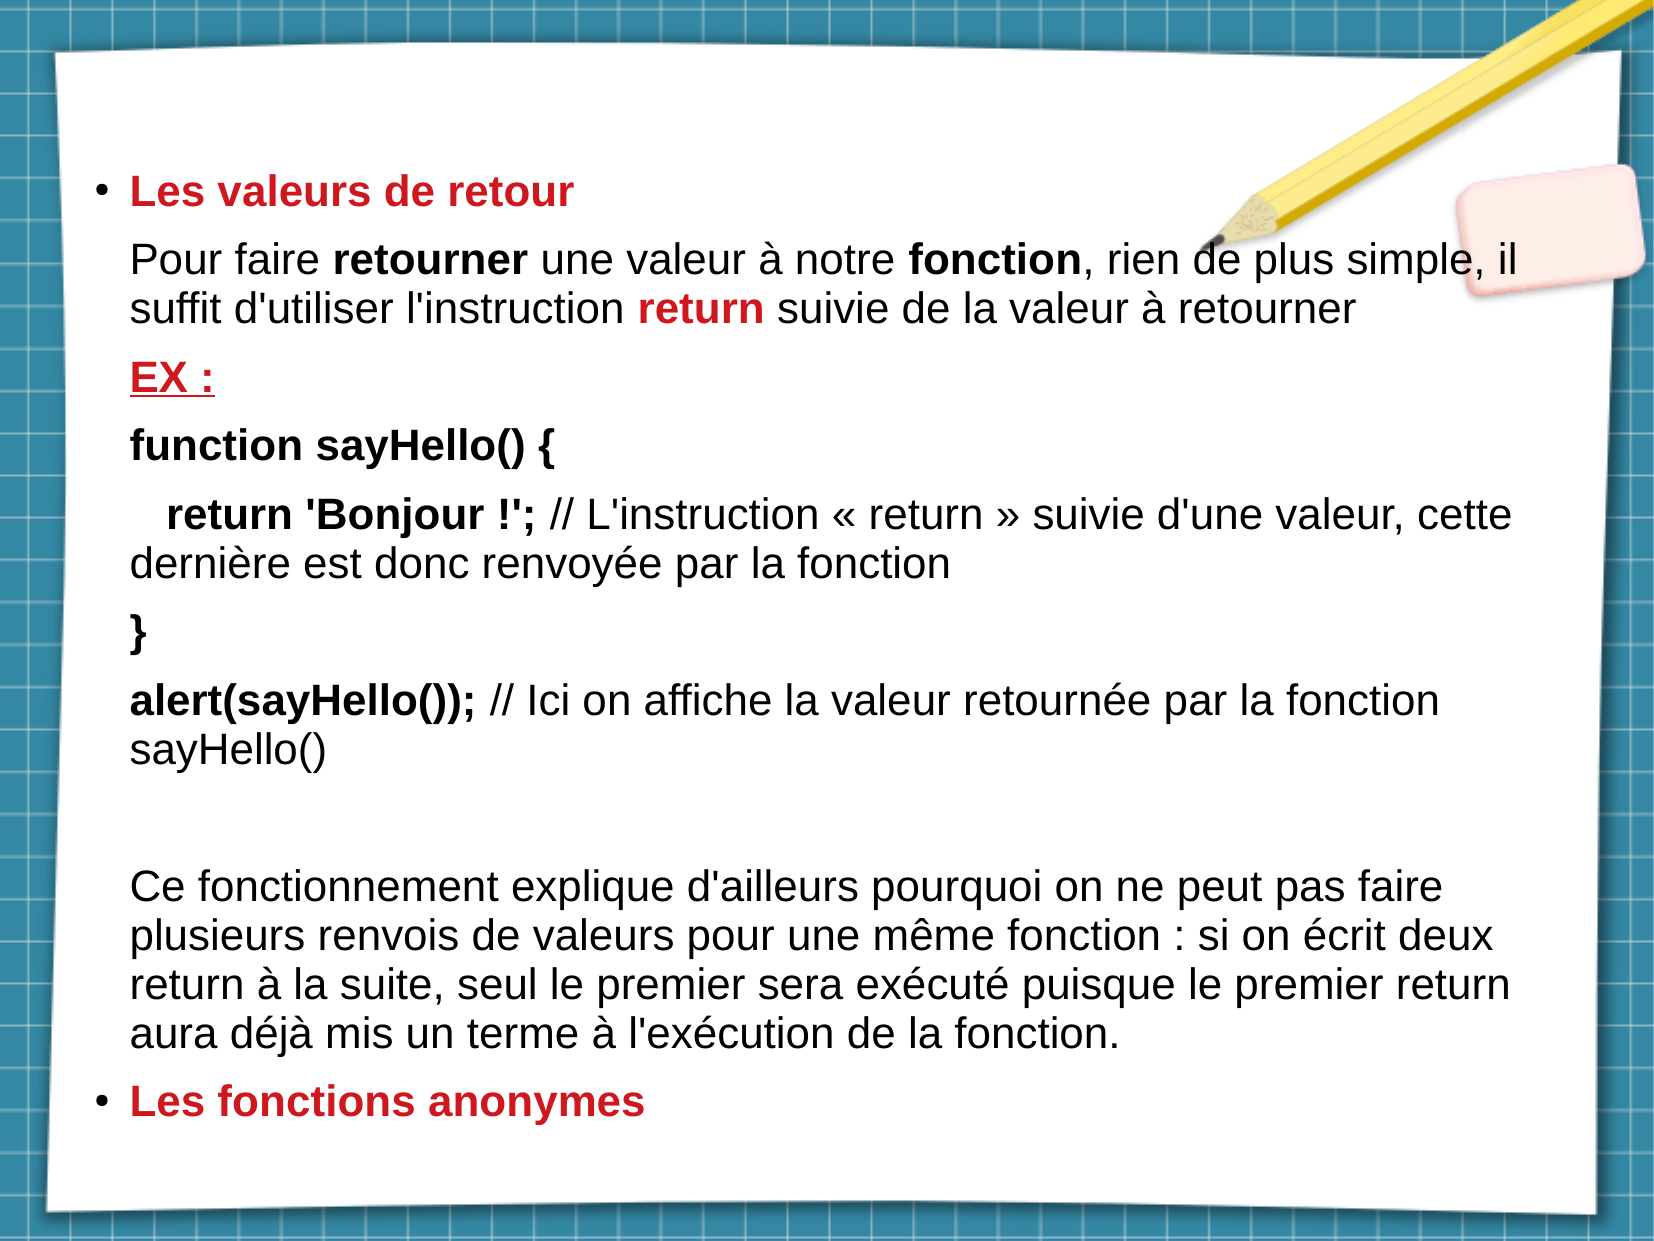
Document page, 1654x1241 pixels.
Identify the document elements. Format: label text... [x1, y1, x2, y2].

list Les valeurs de retour Pour faire retourner une valeur à notre fonction, rien de plus simple, il suffit d'utiliser l'instruction return suivie de la valeur à retourner EX : function sayHello() { return 'Bonjour !'; // L'instruction « return » suivie d'une valeur, cette dernière est donc renvoyée par la fonction } alert(sayHello()); // Ici on affiche la valeur retournée par la fonction sayHello() Ce fonctionnement explique d'ailleurs pourquoi on ne peut pas faire plusieurs renvois de valeurs pour une même fonction : si on écrit deux return à la suite, seul le premier sera exécuté puisque le premier return aura déjà mis un terme à l'exécution de la fonction. Les fonctions anonymes [82, 166, 1571, 1134]
picture [0, 0, 1654, 1241]
